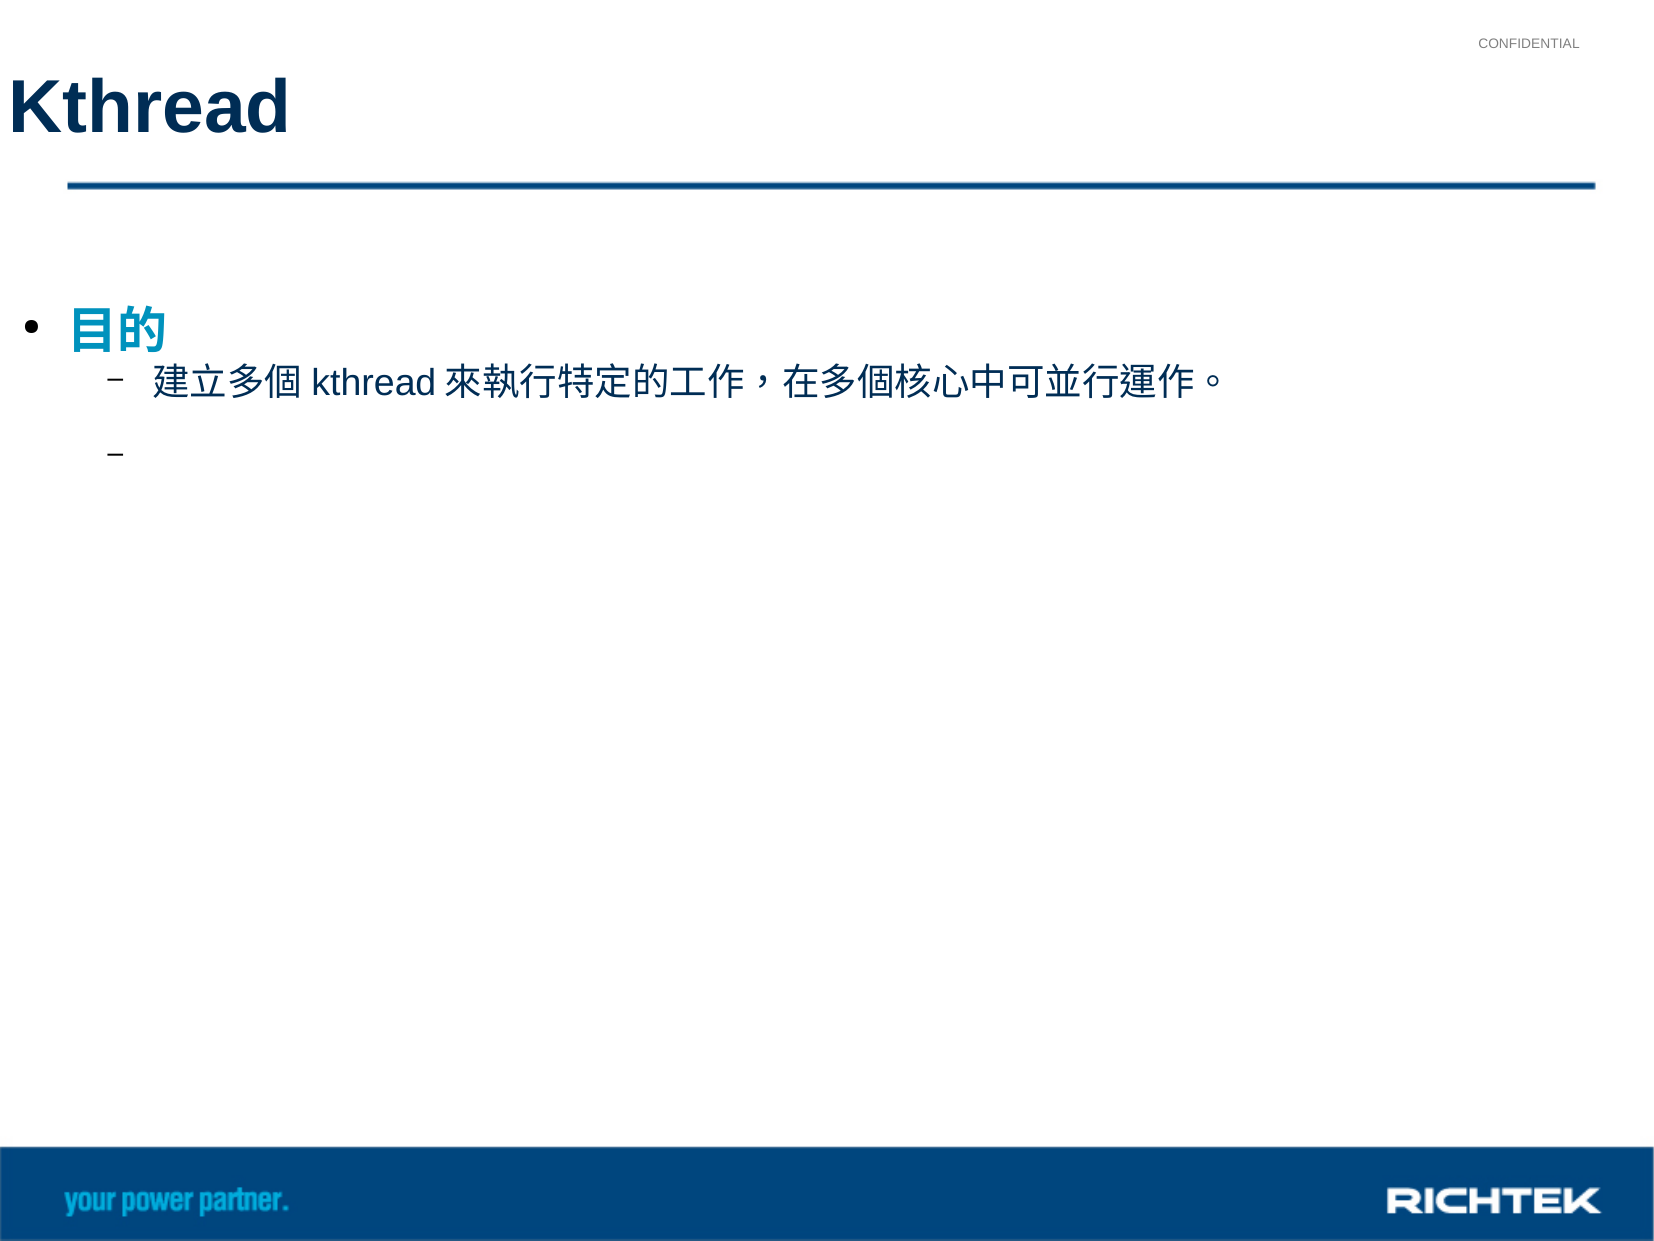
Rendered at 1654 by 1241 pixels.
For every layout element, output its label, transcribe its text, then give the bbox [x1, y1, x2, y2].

list 目的 建立多個kthread來執行特定的工作，在多個核心中可並行運作。 [0, 290, 1489, 1010]
title Kthread [0, 49, 1489, 257]
